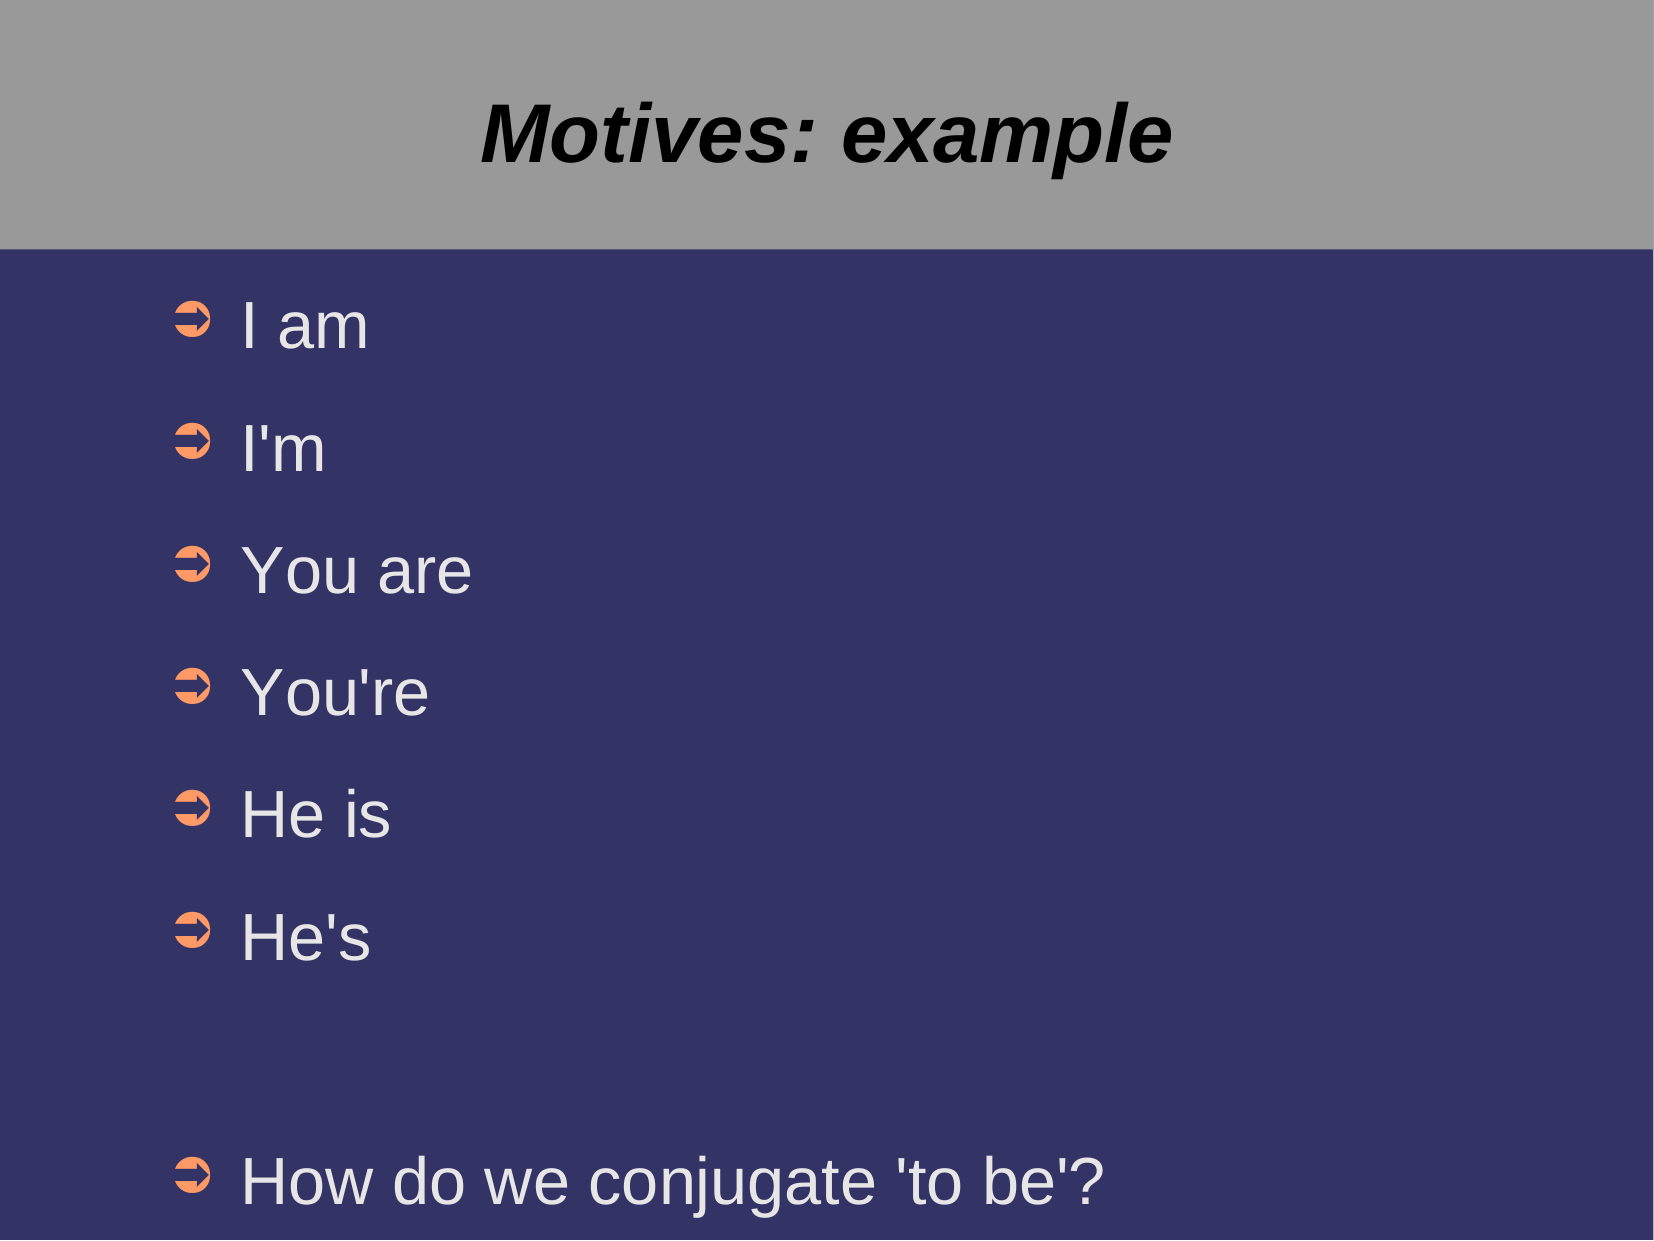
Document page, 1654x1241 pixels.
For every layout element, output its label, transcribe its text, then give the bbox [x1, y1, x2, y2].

list I am I'm You are You're He is He's How do we conjugate 'to be'? [158, 270, 1549, 1202]
title Motives: example [121, 19, 1534, 227]
